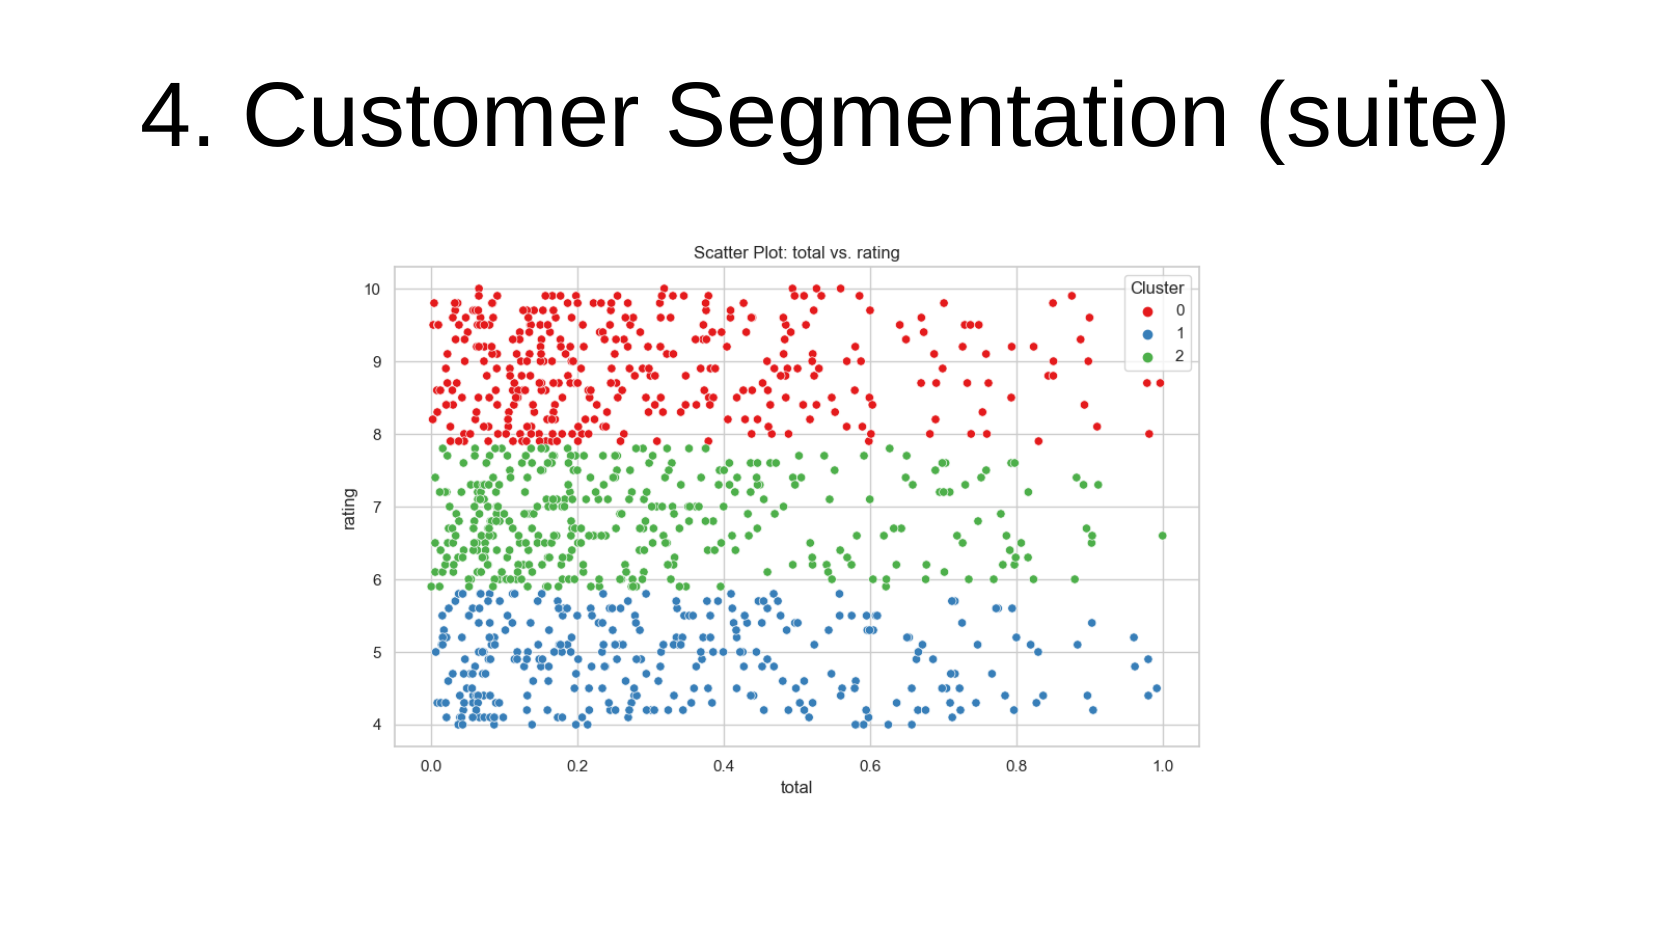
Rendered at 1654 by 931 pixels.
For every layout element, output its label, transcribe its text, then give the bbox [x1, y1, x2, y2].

picture [265, 192, 1303, 815]
title 4. Customer Segmentation (suite) [82, 37, 1571, 193]
